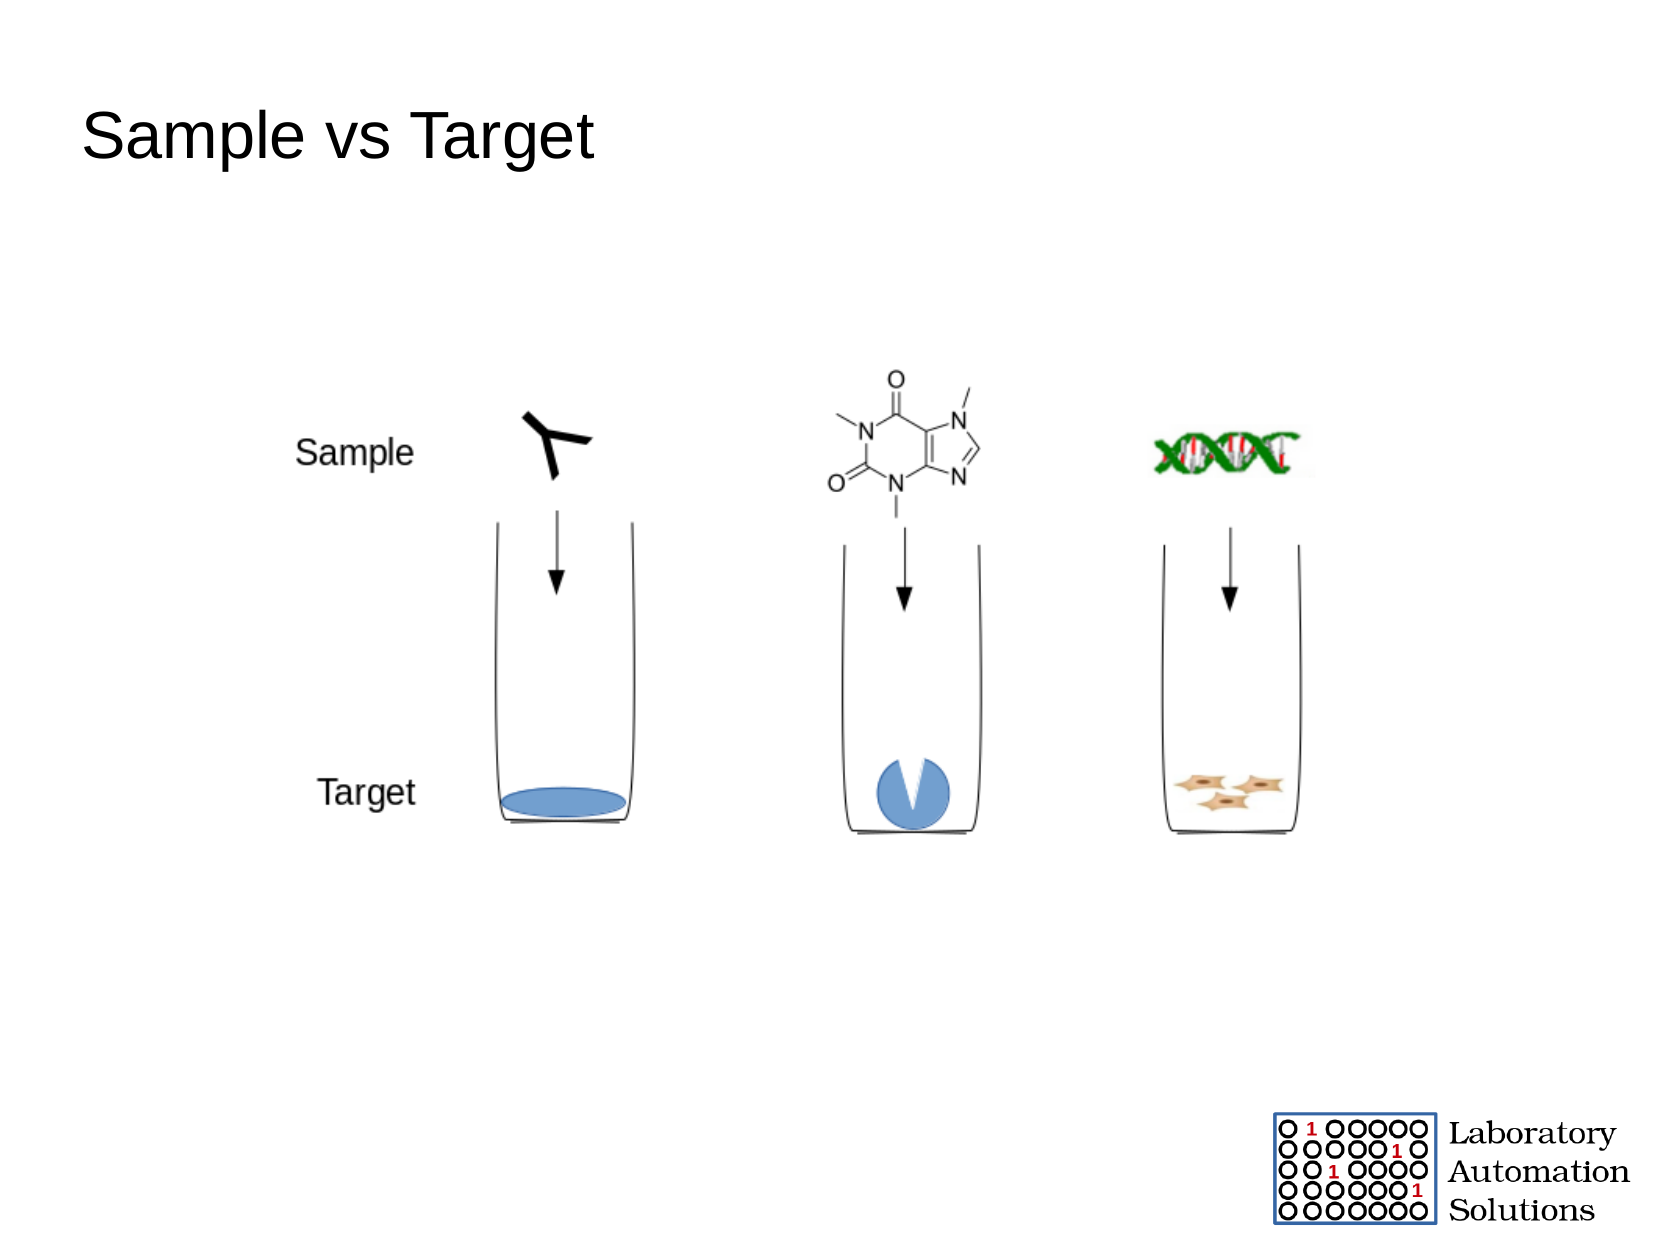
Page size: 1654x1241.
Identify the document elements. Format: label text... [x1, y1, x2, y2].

picture [1268, 1106, 1636, 1231]
text_box Sample vs Target [66, 90, 612, 181]
picture [195, 348, 1467, 899]
